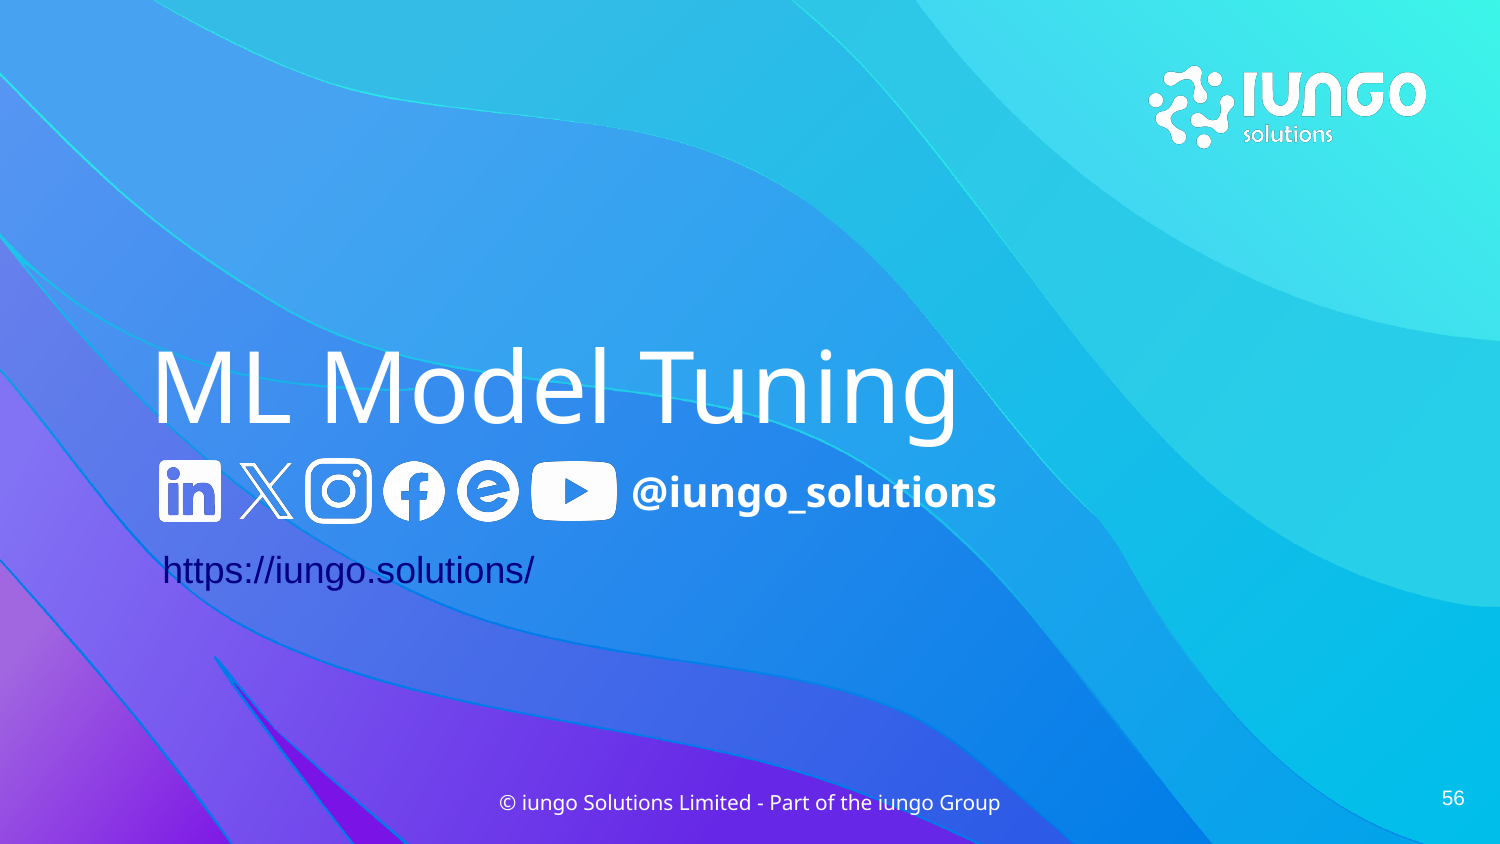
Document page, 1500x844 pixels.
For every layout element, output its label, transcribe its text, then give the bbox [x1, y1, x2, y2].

picture [0, 0, 1500, 844]
title ML Model Tuning [134, 122, 1344, 459]
slide_number <number> [1389, 764, 1480, 830]
